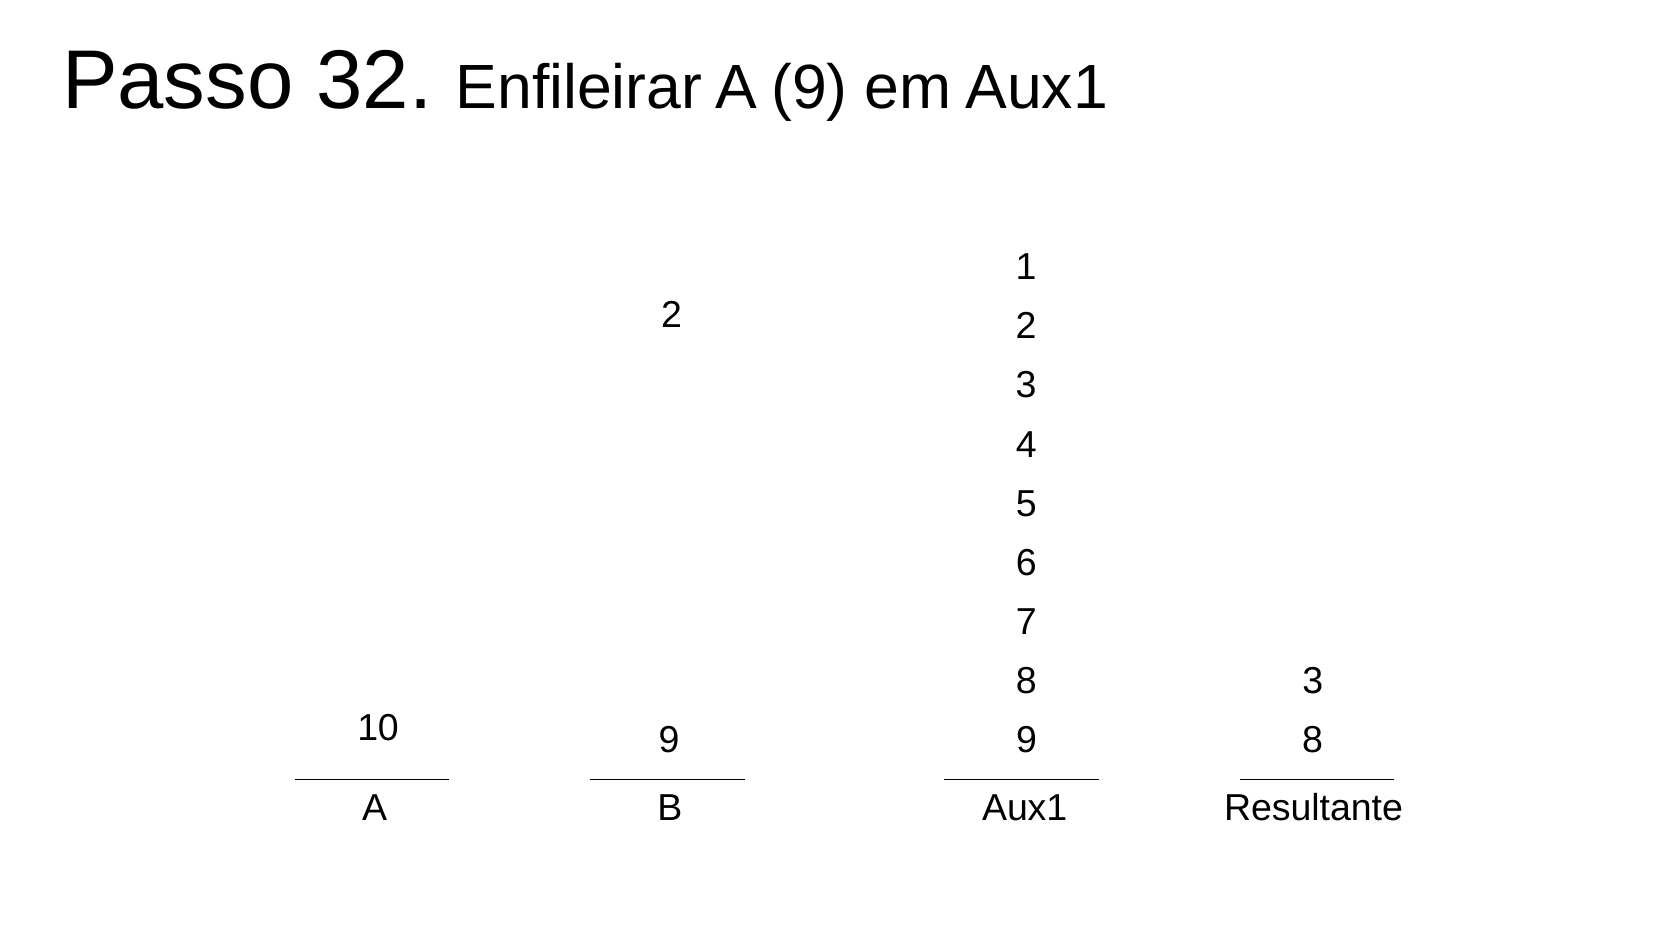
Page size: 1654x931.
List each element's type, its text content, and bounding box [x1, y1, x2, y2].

text_box 10 [342, 699, 426, 756]
text_box B [642, 780, 698, 837]
text_box 2 [1000, 297, 1052, 355]
text_box 9 [643, 710, 695, 768]
text_box 4 [1000, 415, 1052, 473]
text_box 2 [646, 285, 697, 343]
text_box Resultante [1209, 779, 1418, 837]
text_box 6 [1001, 533, 1052, 591]
text_box 8 [1287, 710, 1338, 768]
text_box 1 [1000, 238, 1052, 296]
text_box 5 [1001, 474, 1052, 532]
text_box 3 [1000, 356, 1052, 414]
text_box A [347, 779, 508, 837]
text_box Passo 32. Enfileirar A (9) em Aux1 [47, 25, 1607, 274]
text_box 3 [1287, 651, 1338, 709]
text_box 8 [1001, 651, 1052, 709]
text_box Aux1 [967, 780, 1083, 837]
text_box 7 [1001, 592, 1052, 650]
text_box 9 [1001, 710, 1052, 768]
